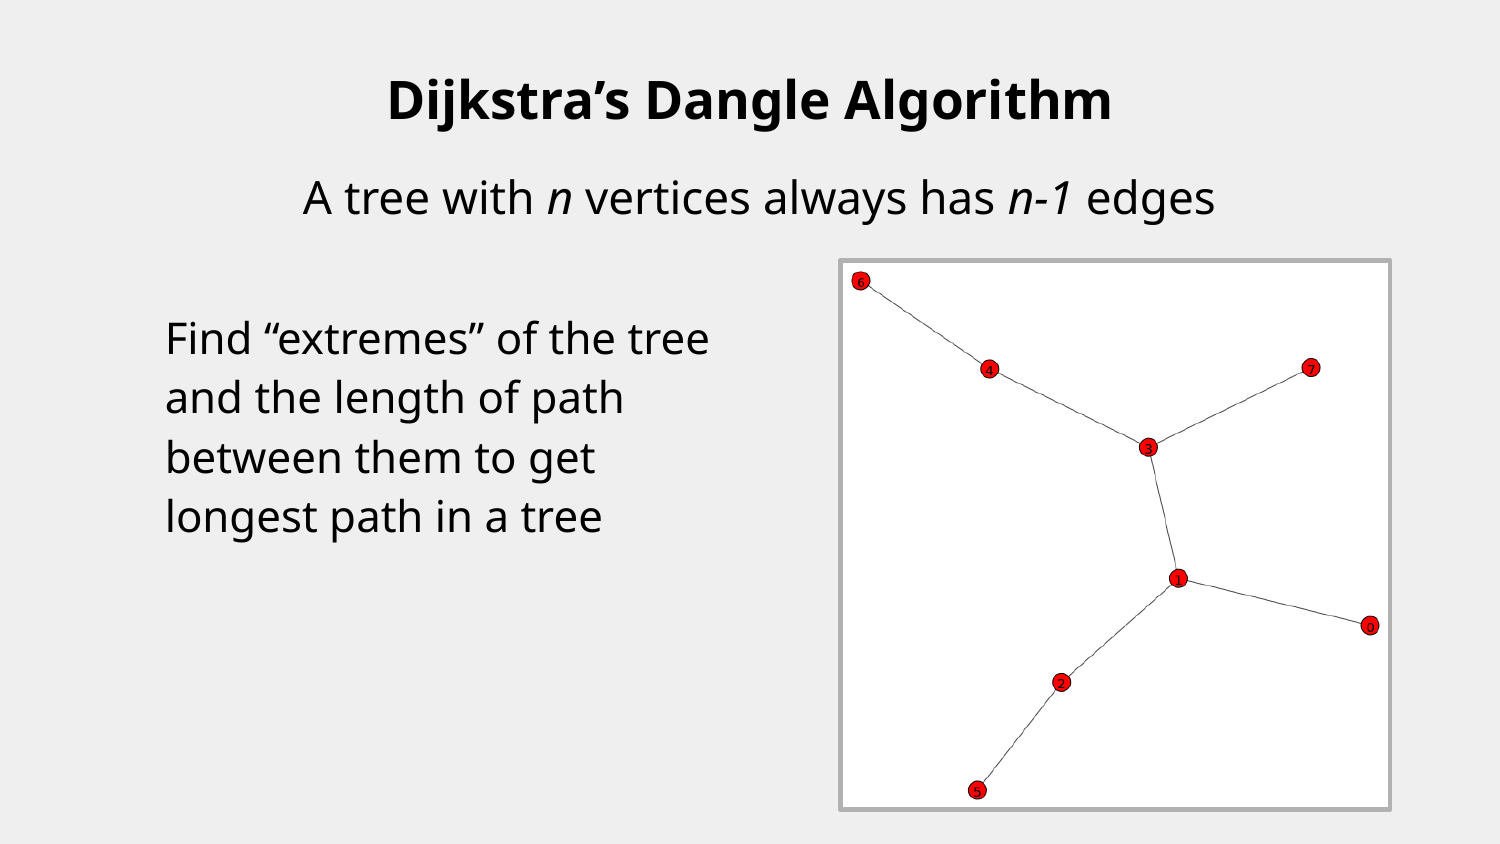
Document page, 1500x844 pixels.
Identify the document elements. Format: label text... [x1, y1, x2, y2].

text_box Find “extremes” of the tree and the length of path between them to get longest path in a tree [150, 300, 751, 605]
title Dijkstra’s Dangle Algorithm [189, 51, 1311, 146]
picture [842, 262, 1388, 808]
text_box A tree with n vertices always has n-1 edges [189, 145, 1255, 239]
